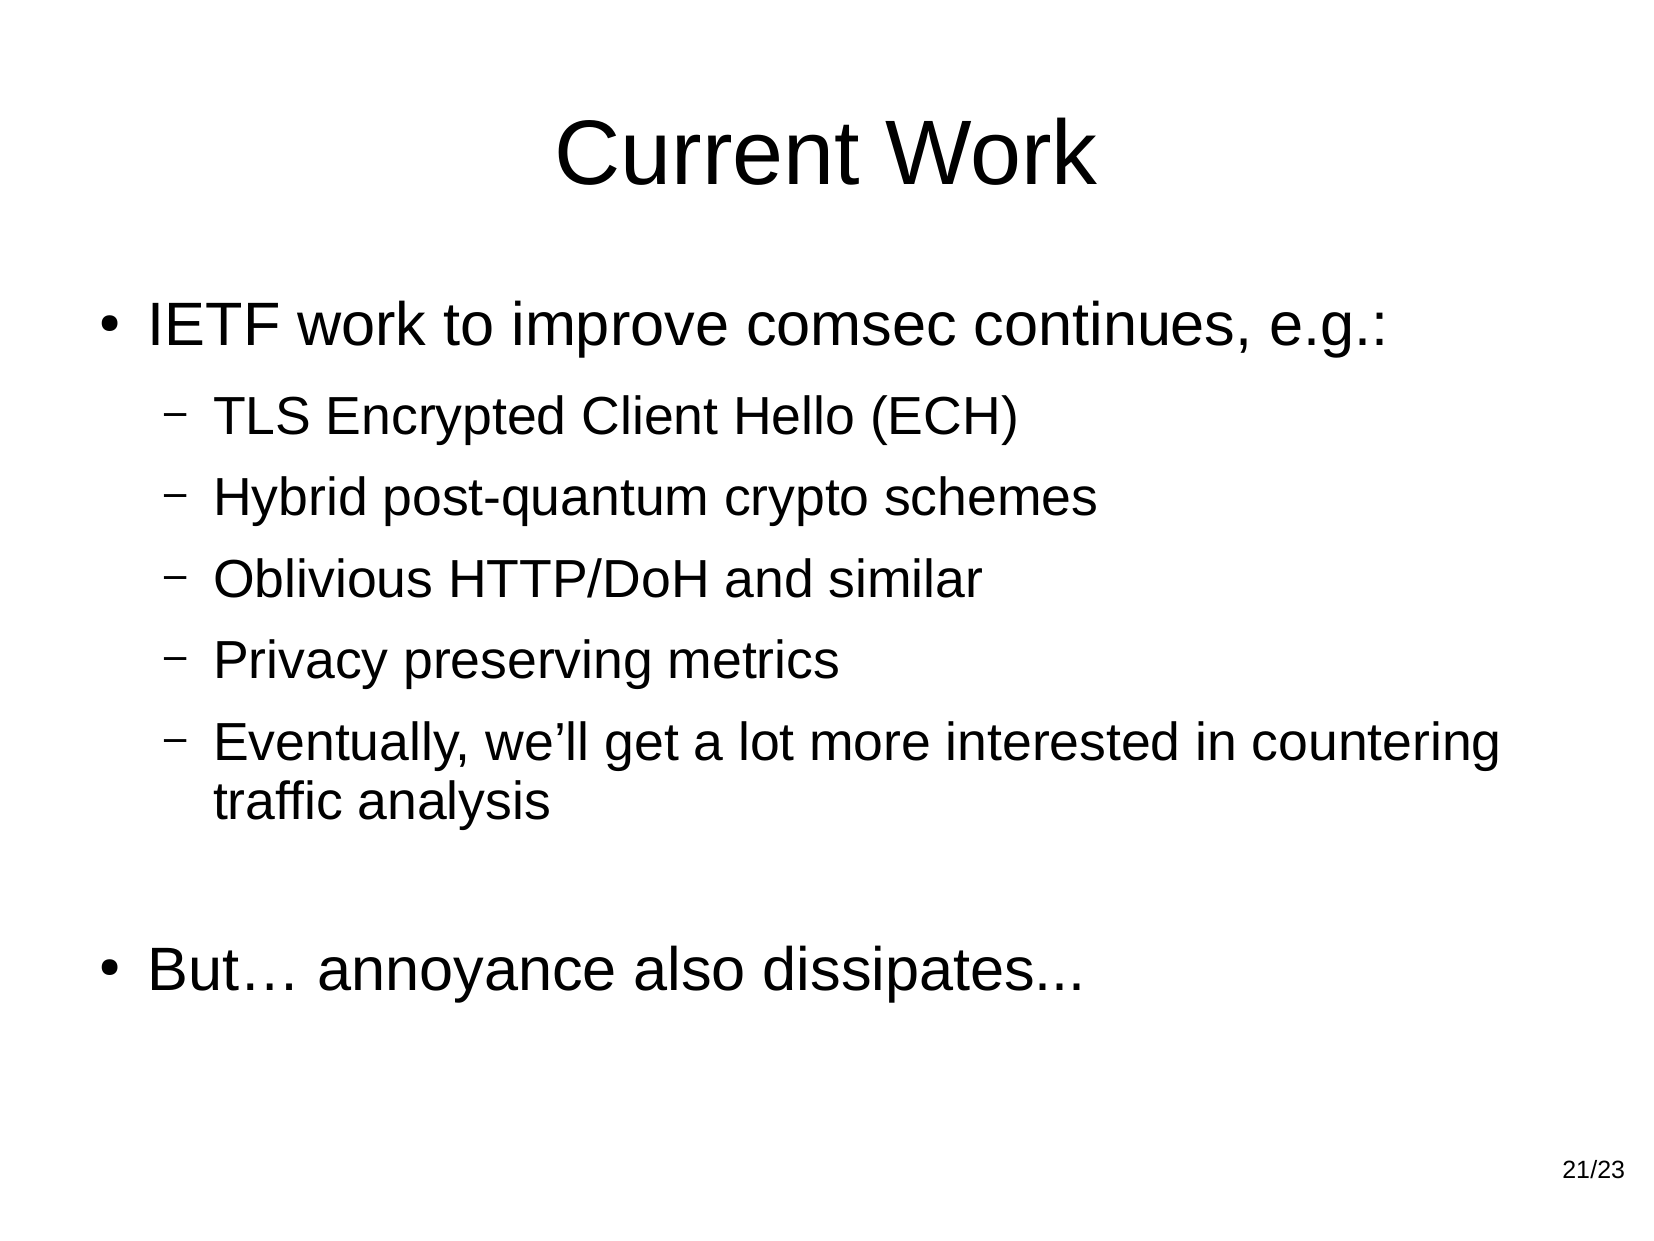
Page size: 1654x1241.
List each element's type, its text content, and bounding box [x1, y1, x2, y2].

title Current Work [82, 49, 1571, 257]
list IETF work to improve comsec continues, e.g.: TLS Encrypted Client Hello (ECH) Hybrid post-quantum crypto schemes Oblivious HTTP/DoH and similar Privacy preserving metrics Eventually, we’ll get a lot more interested in countering traffic analysis But… annoyance also dissipates... [82, 290, 1571, 1010]
